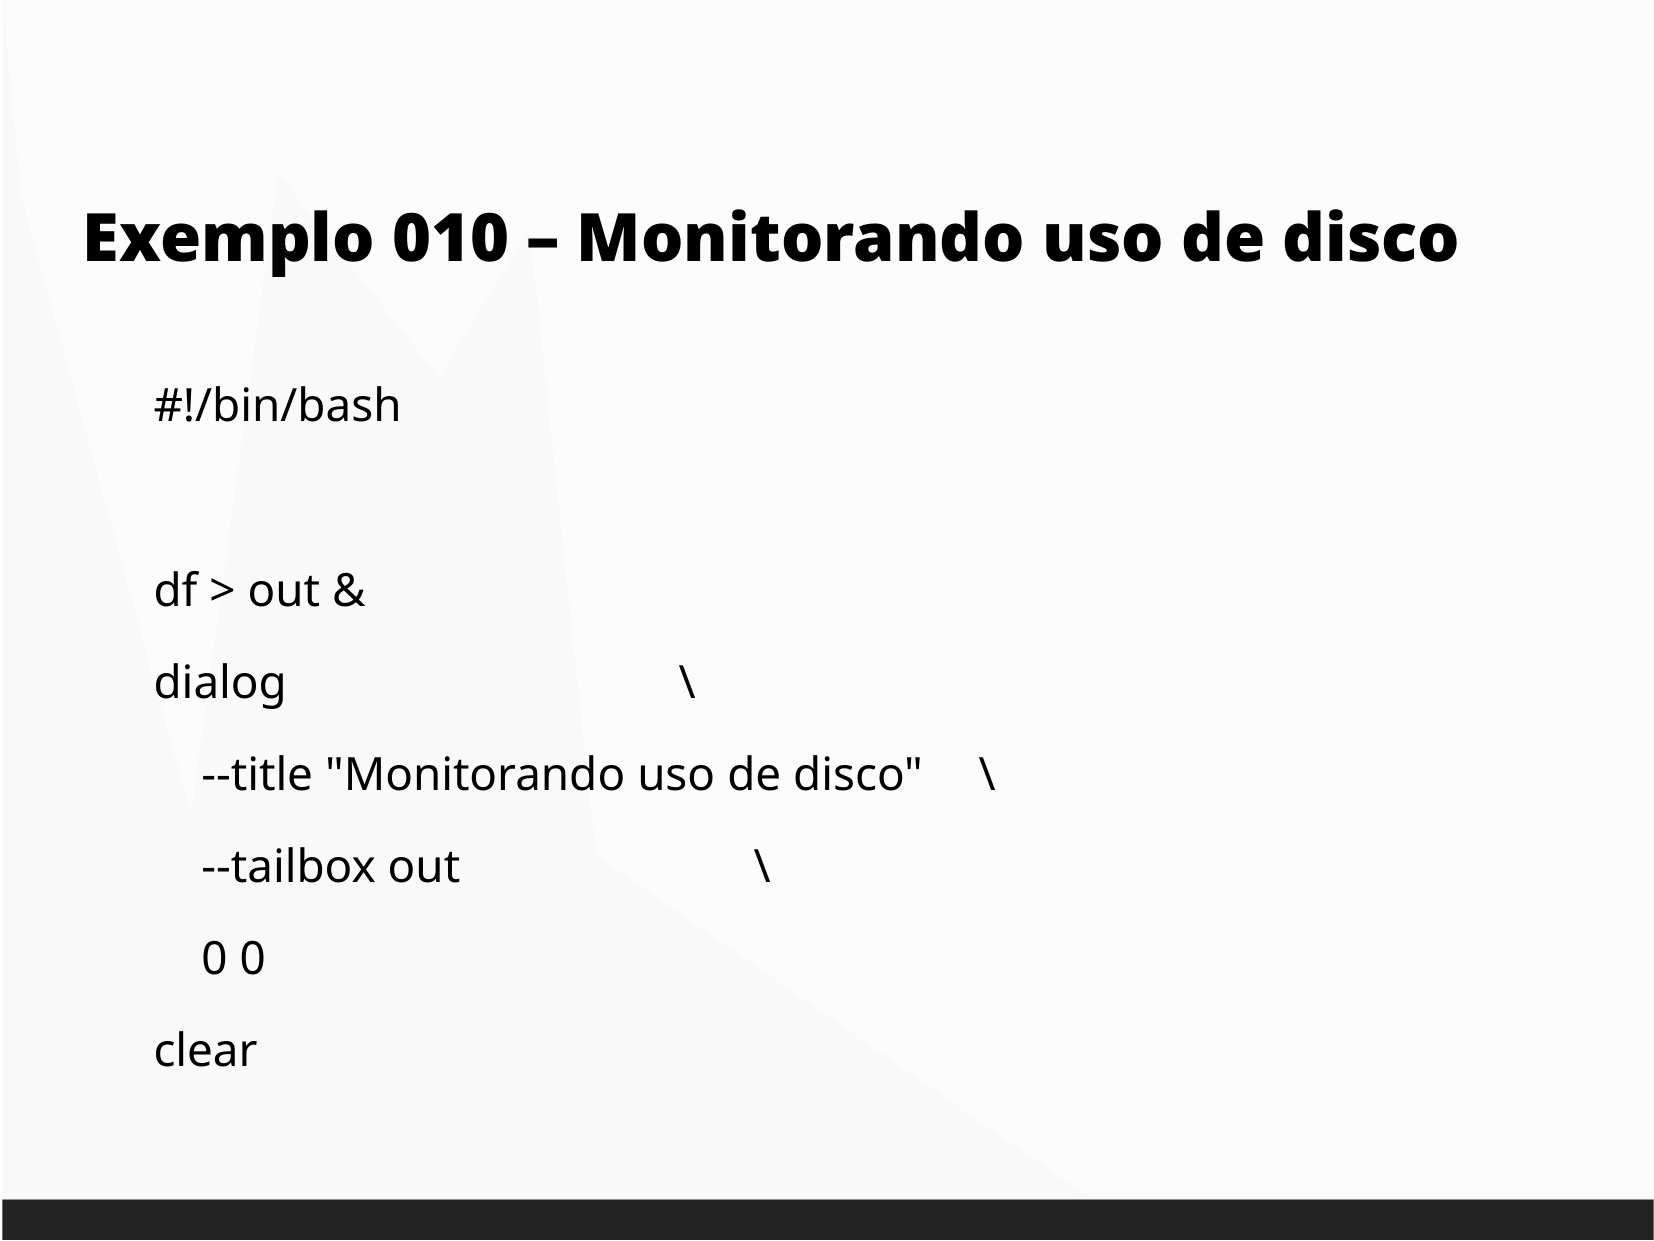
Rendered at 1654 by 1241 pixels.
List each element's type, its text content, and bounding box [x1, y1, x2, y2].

picture [2, 0, 1654, 1241]
list #!/bin/bash df > out & dialog \ --title "Monitorando uso de disco" \ --tailbox out \ 0 0 clear [82, 372, 1571, 1093]
title Exemplo 010 – Monitorando uso de disco [82, 132, 1571, 340]
